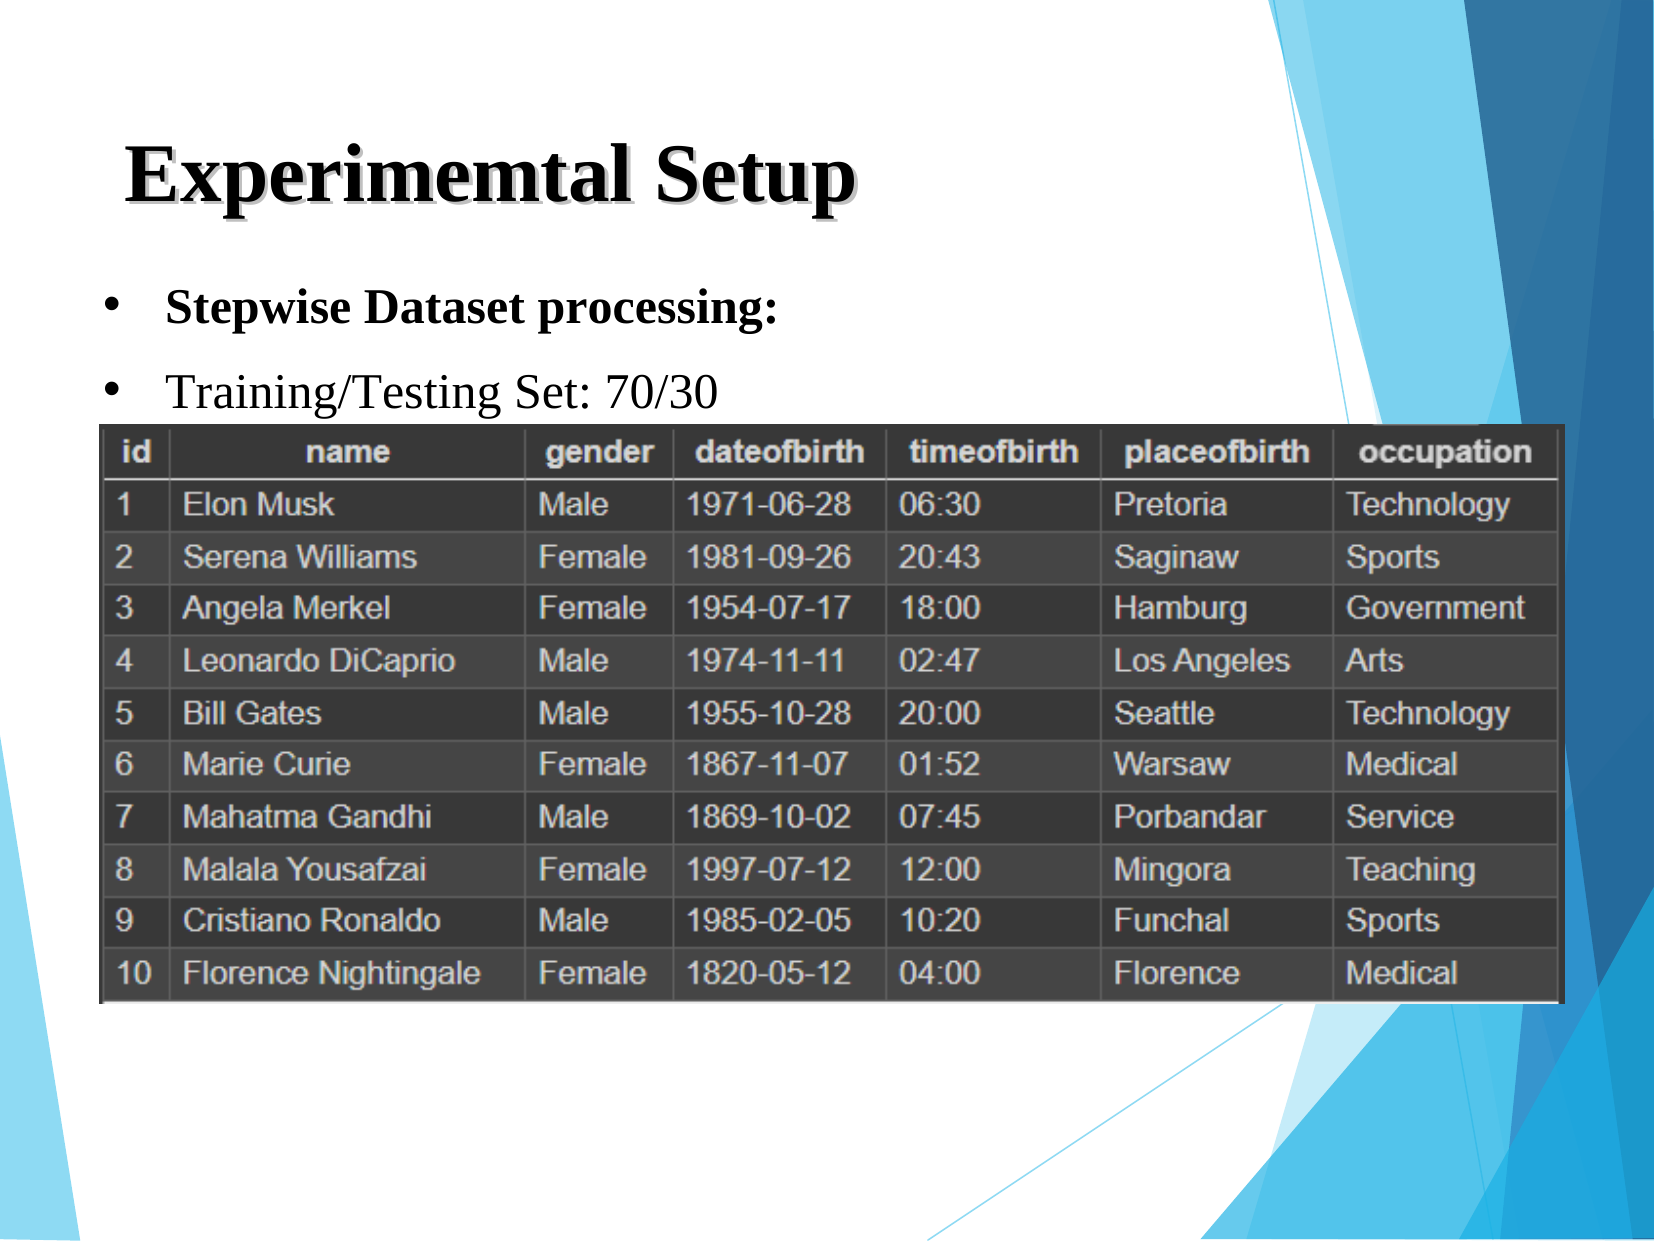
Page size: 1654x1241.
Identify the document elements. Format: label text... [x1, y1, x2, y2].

text_box Stepwise Dataset processing: Training/Testing Set: 70/30 [88, 265, 1515, 1093]
text_box Experimemtal Setup [110, 110, 1583, 350]
picture [99, 424, 1565, 1004]
